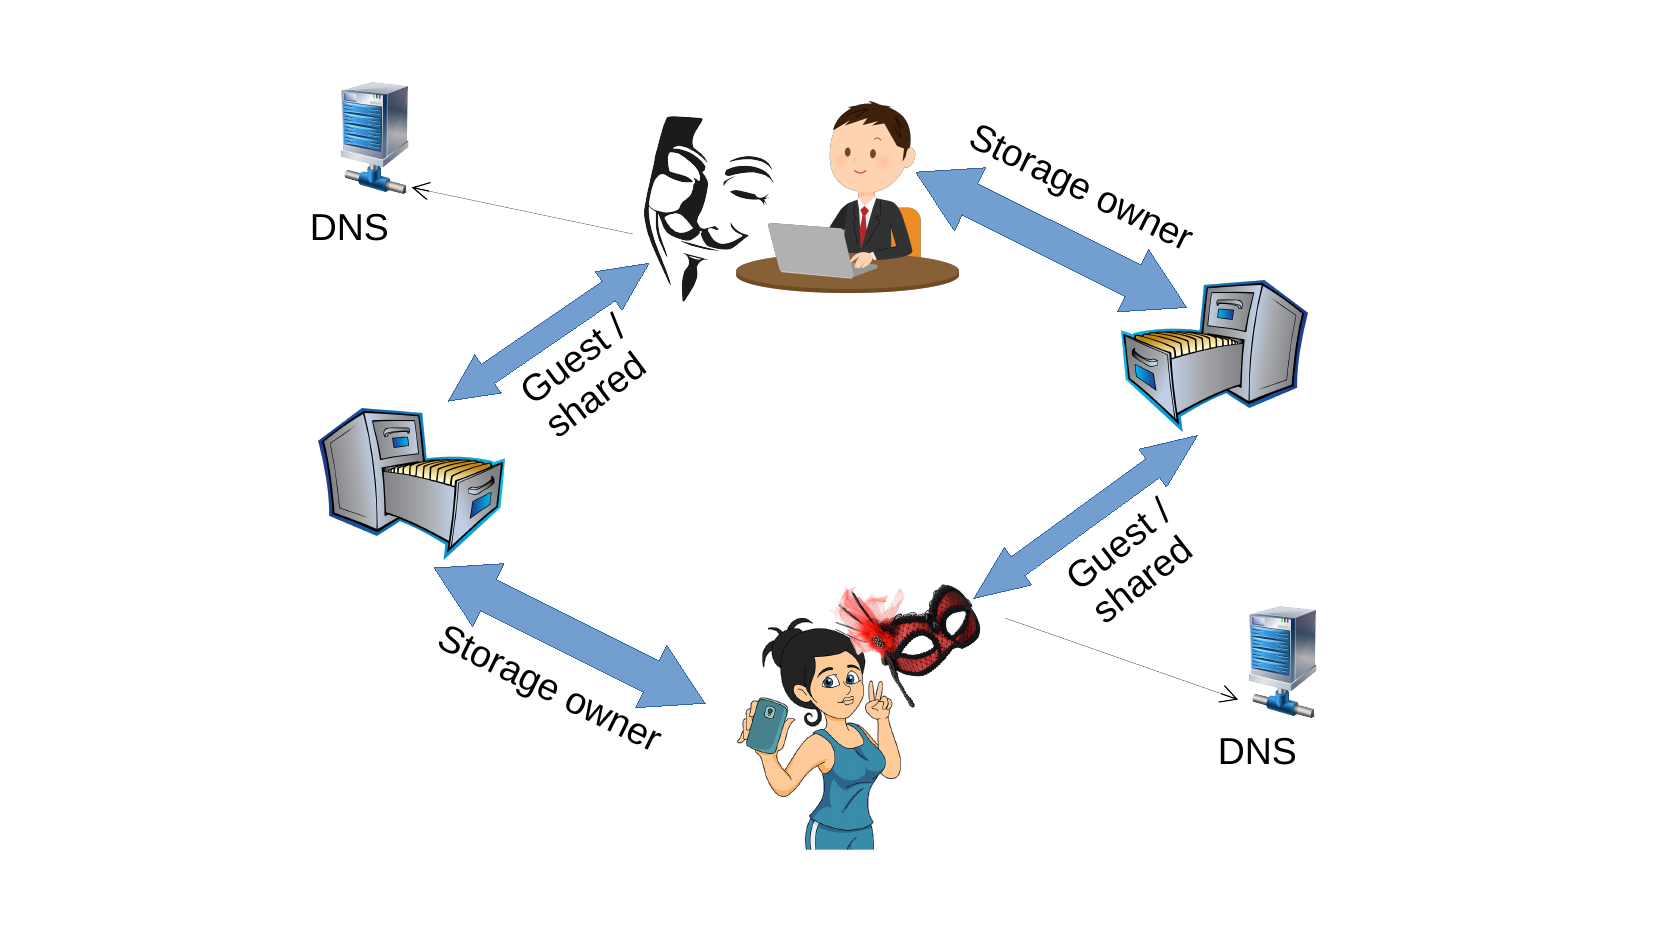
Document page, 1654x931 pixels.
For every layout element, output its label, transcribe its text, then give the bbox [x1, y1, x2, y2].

text_box [448, 266, 634, 402]
picture [341, 82, 412, 195]
text_box [434, 563, 706, 707]
text_box [916, 170, 1152, 295]
text_box DNS [1203, 722, 1413, 805]
picture [1249, 606, 1320, 718]
text_box DNS [472, 199, 505, 206]
text_box Guest / shared [495, 289, 689, 475]
picture [1121, 280, 1308, 432]
picture [318, 408, 505, 560]
text_box [973, 435, 1198, 599]
picture [620, 101, 959, 316]
text_box Storage owner [936, 101, 1217, 280]
text_box Guest / shared [1041, 458, 1244, 647]
picture [737, 537, 1002, 850]
text_box Storage owner [405, 602, 686, 795]
text_box DNS [295, 199, 505, 281]
